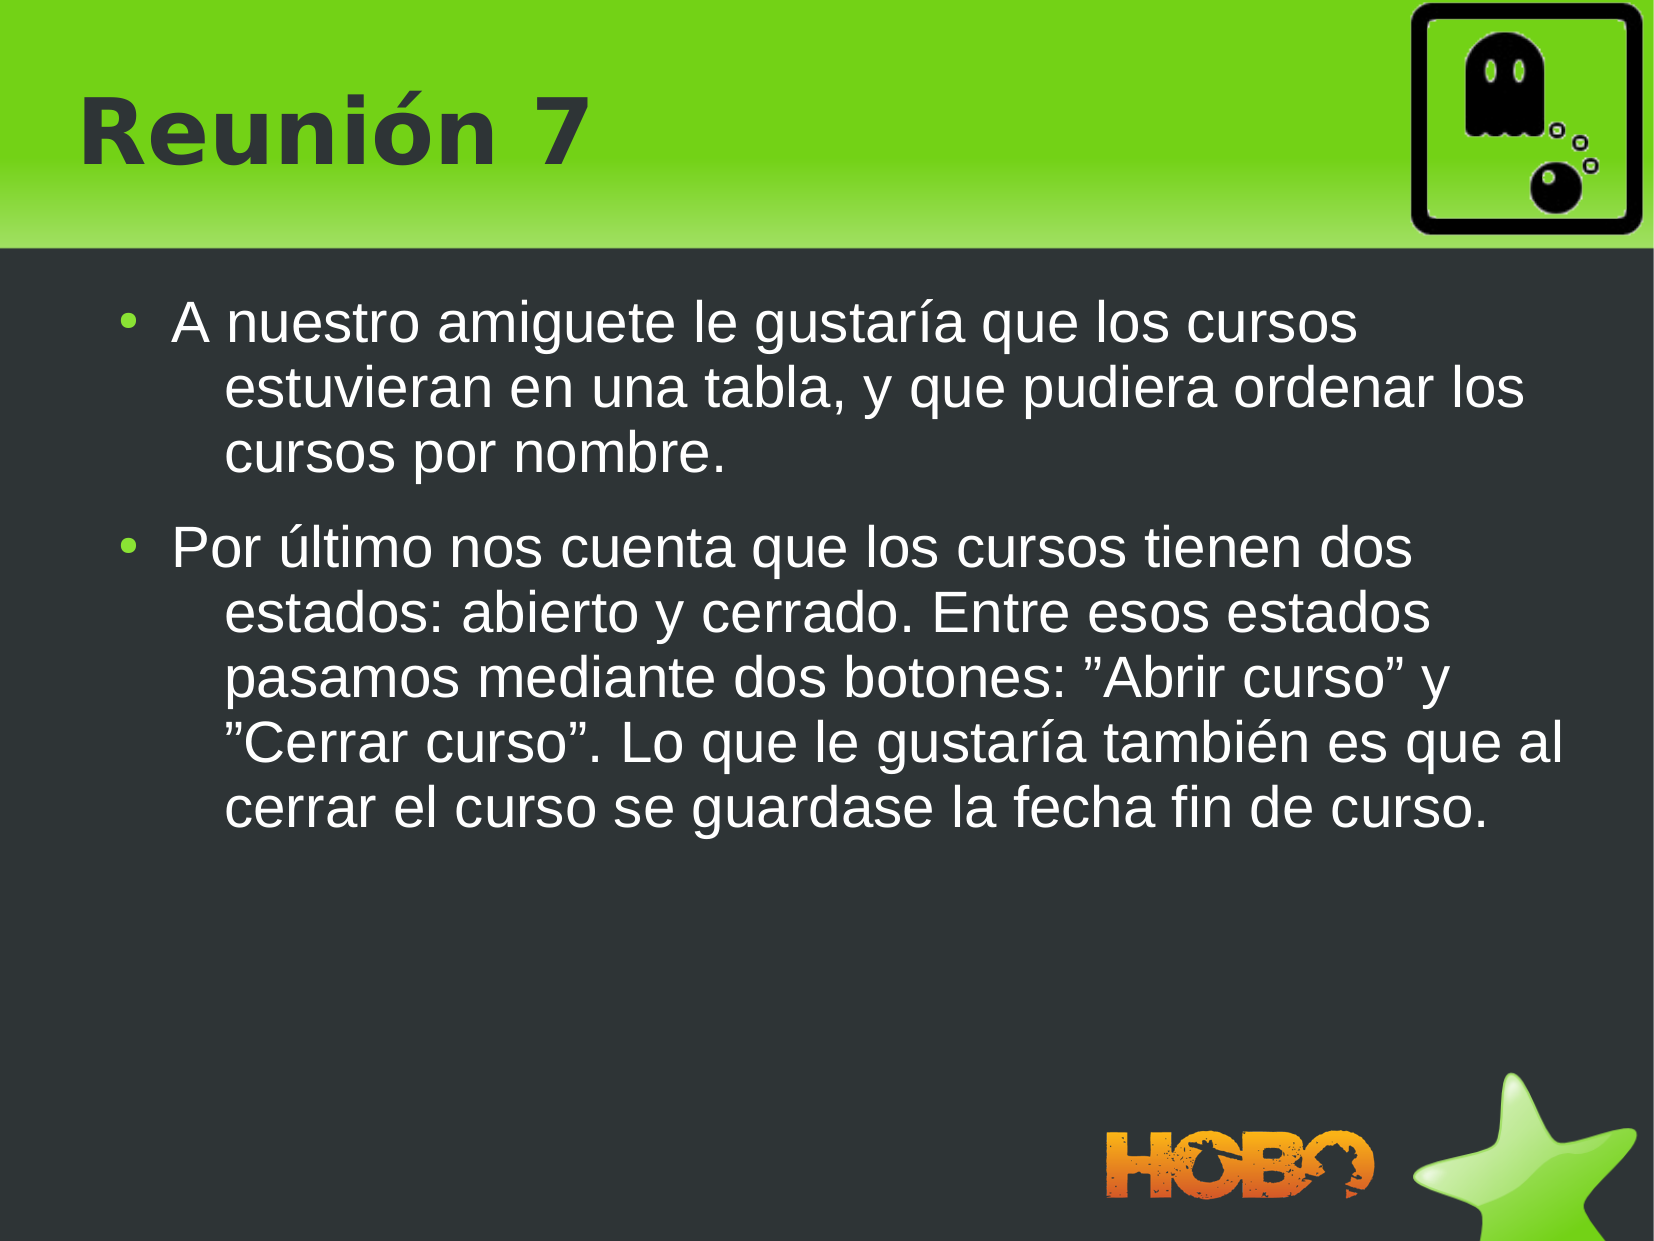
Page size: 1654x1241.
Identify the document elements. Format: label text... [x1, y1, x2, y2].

picture [0, 0, 1654, 1241]
list A nuestro amiguete le gustaría que los cursos estuvieran en una tabla, y que pudiera ordenar los cursos por nombre. Por último nos cuenta que los cursos tienen dos estados: abierto y cerrado. Entre esos estados pasamos mediante dos botones: ”Abrir curso” y ”Cerrar curso”. Lo que le gustaría también es que al cerrar el curso se guardase la fecha fin de curso. [82, 290, 1571, 1109]
title Reunión 7 [76, 29, 1565, 237]
